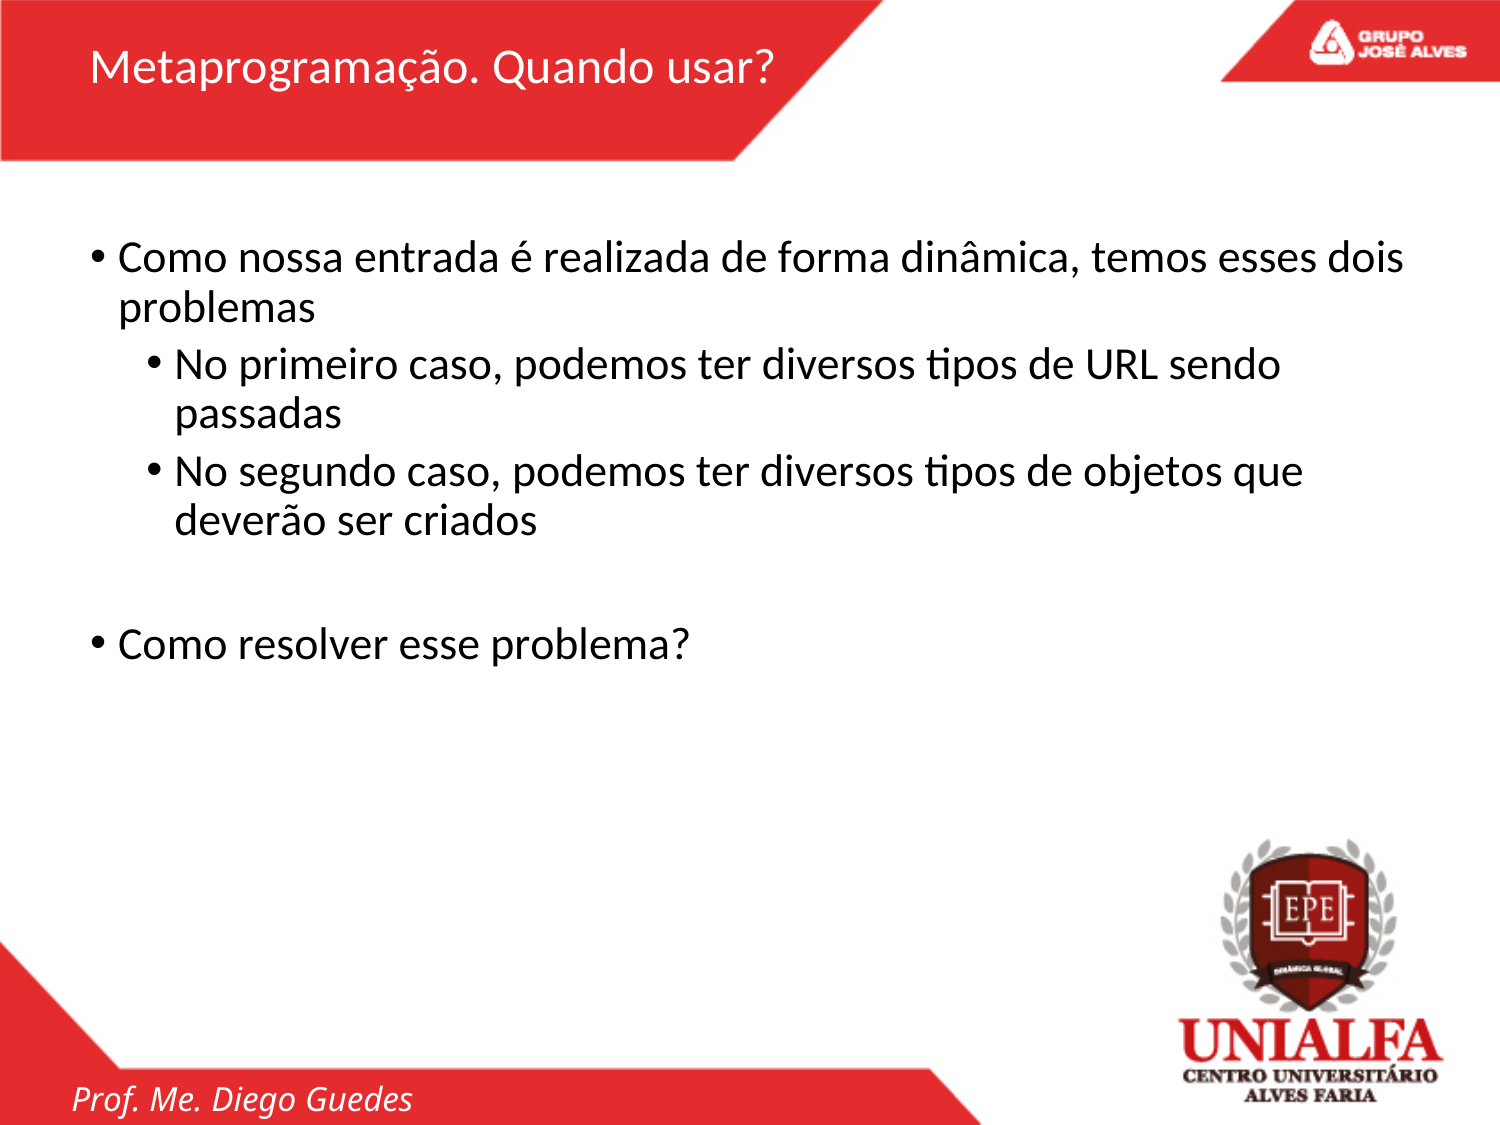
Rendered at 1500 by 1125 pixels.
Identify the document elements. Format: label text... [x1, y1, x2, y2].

list Como nossa entrada é realizada de forma dinâmica, temos esses dois problemas No primeiro caso, podemos ter diversos tipos de URL sendo passadas No segundo caso, podemos ter diversos tipos de objetos que deverão ser criados Como resolver esse problema? [75, 225, 1426, 933]
picture [0, 0, 1500, 1125]
text_box Prof. Me. Diego Guedes [56, 1070, 711, 1125]
text_box Metaprogramação. Quando usar? [75, 25, 805, 101]
